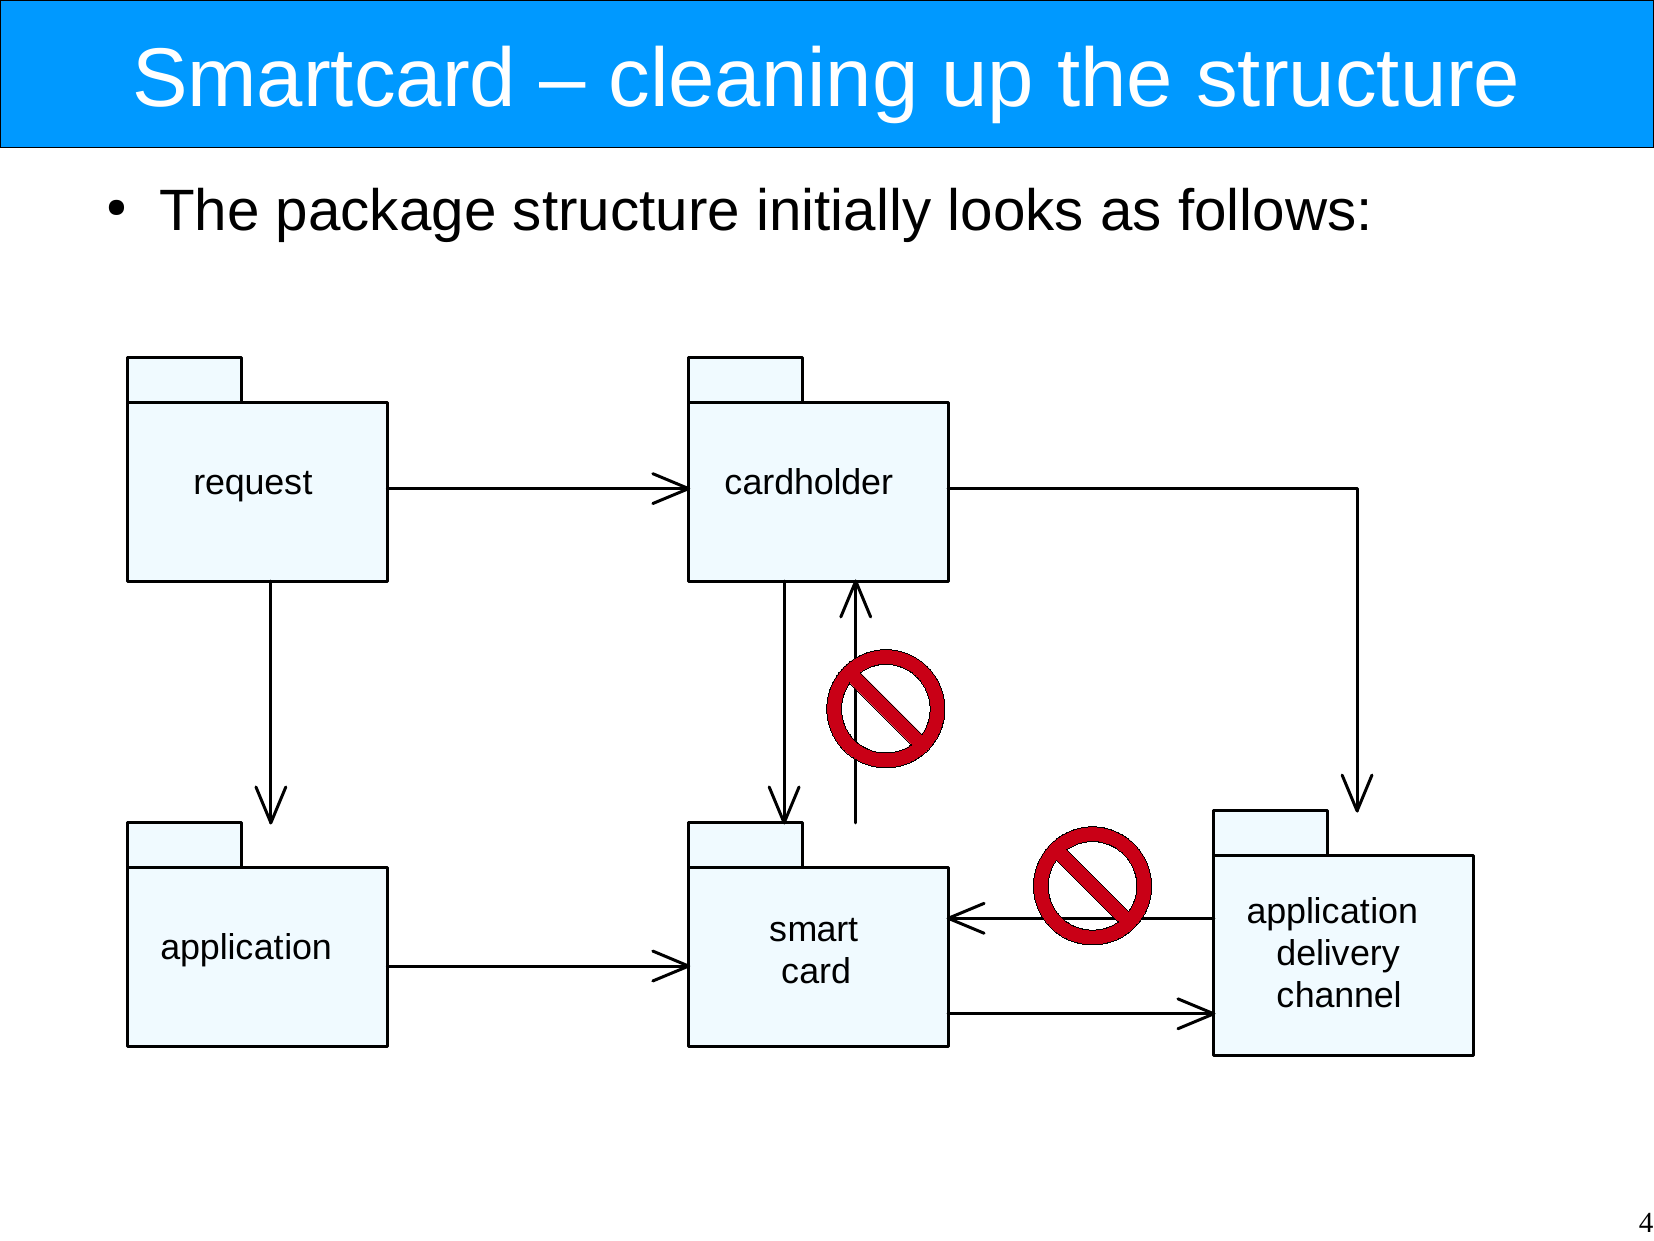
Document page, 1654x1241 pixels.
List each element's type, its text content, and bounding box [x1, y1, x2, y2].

text_box [826, 649, 945, 768]
title Smartcard – cleaning up the structure [82, 13, 1571, 142]
picture [124, 354, 1477, 1059]
list The package structure initially looks as follows: [88, 177, 1577, 1196]
text_box [1033, 826, 1152, 945]
